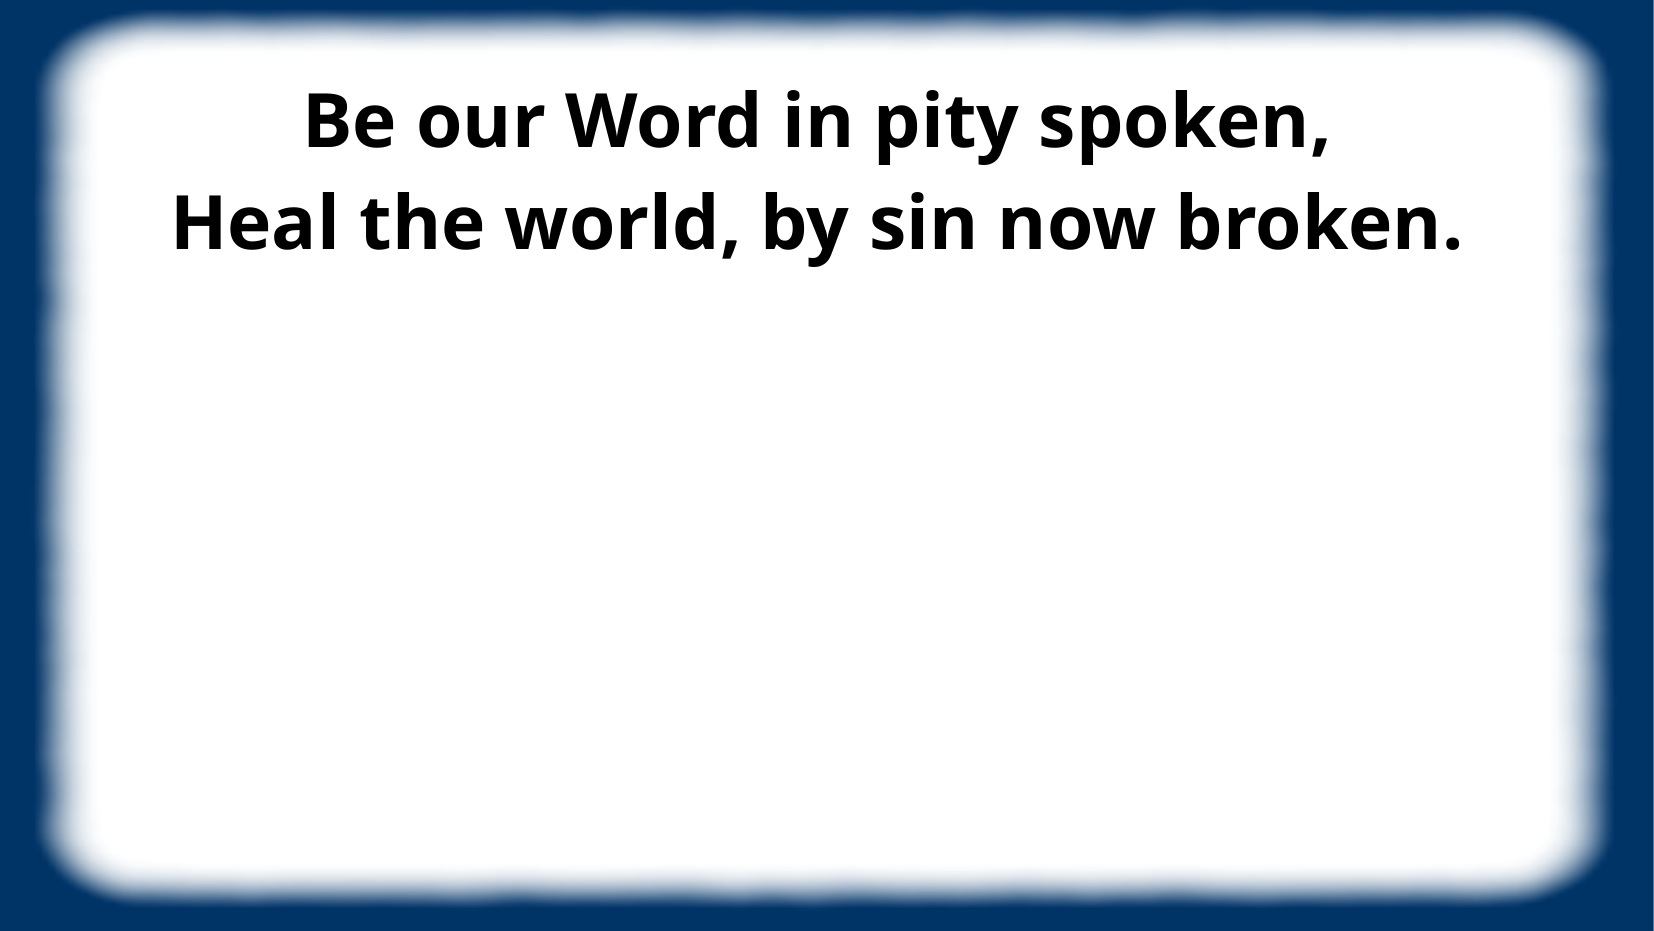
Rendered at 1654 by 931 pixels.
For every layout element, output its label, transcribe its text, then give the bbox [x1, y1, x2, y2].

picture [0, 0, 1654, 931]
text_box Be our Word in pity spoken, Heal the world, by sin now broken. [105, 60, 1531, 275]
